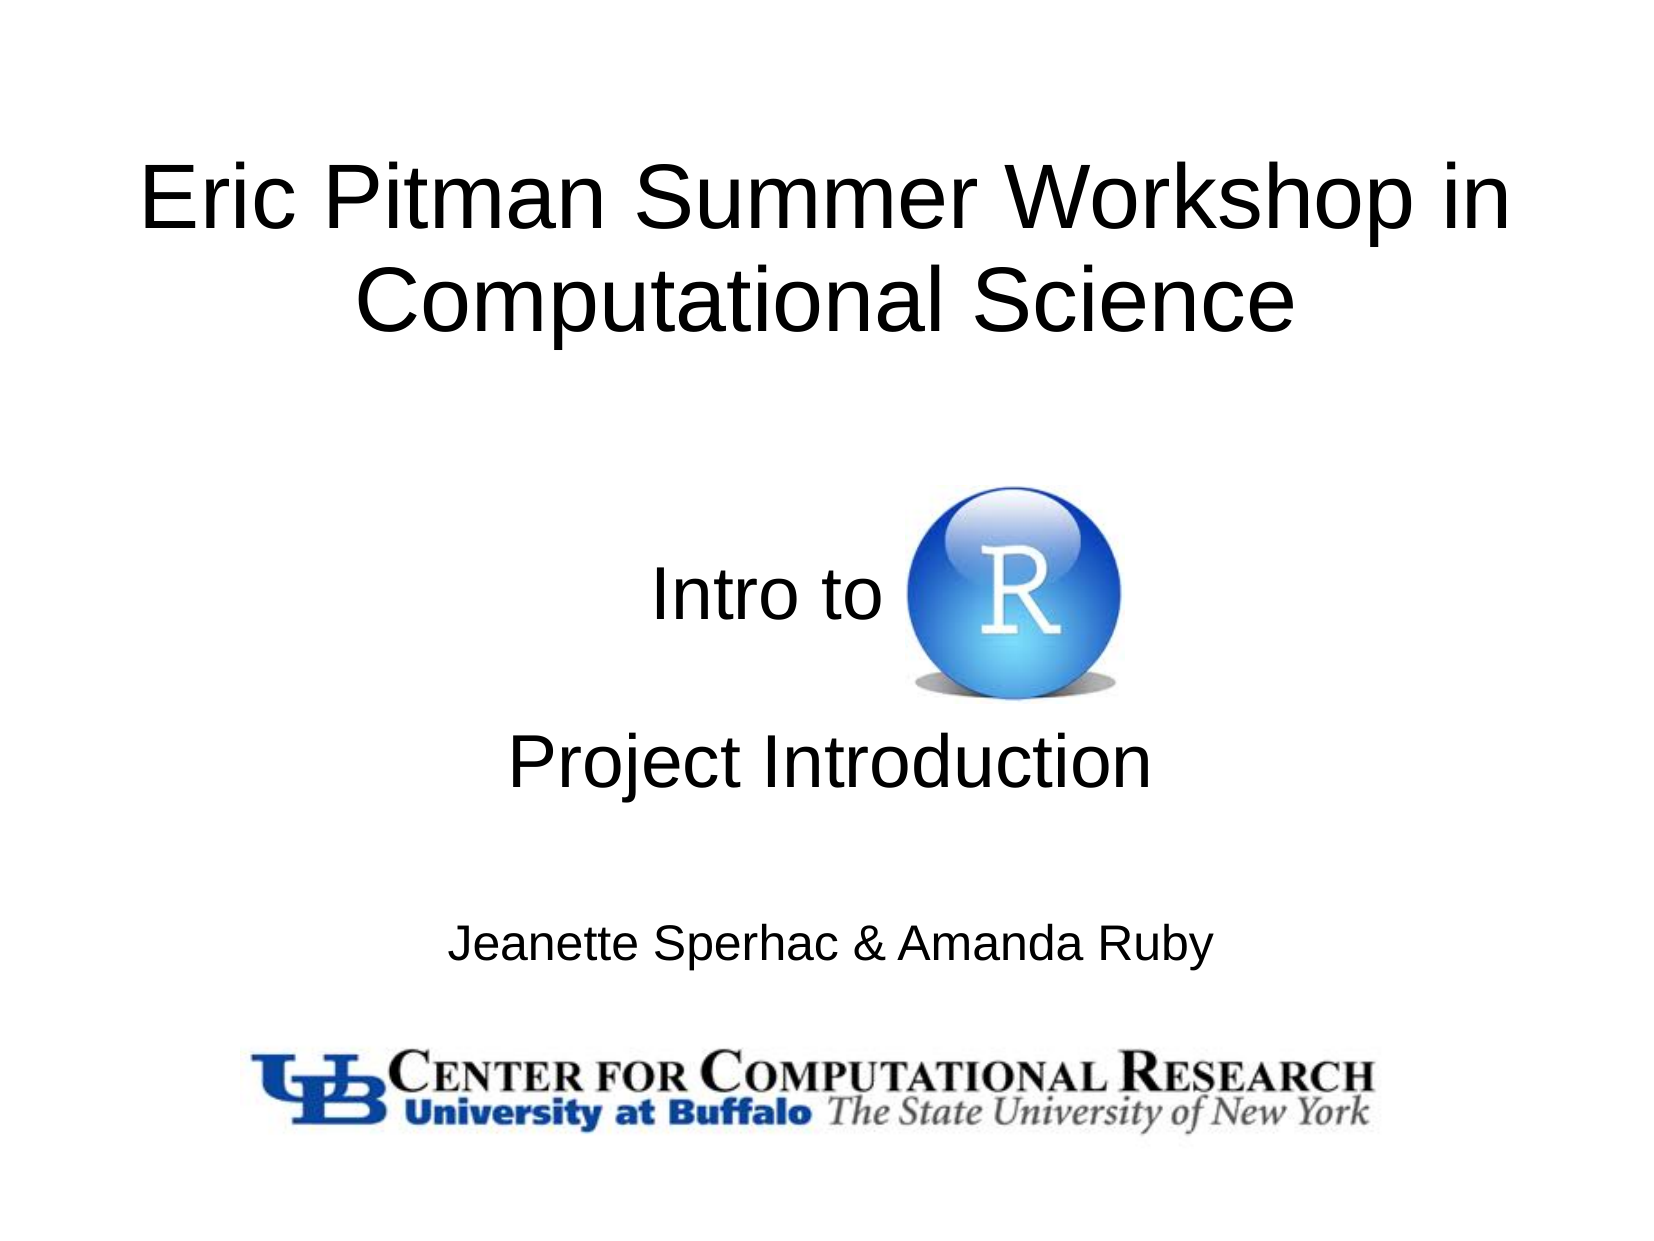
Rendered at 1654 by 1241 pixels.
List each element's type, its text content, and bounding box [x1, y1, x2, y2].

text_box Intro to Project Introduction Jeanette Sperhac & Amanda Ruby [200, 465, 1461, 1057]
picture [240, 1057, 1396, 1171]
title Eric Pitman Summer Workshop in Computational Science [82, 145, 1571, 556]
